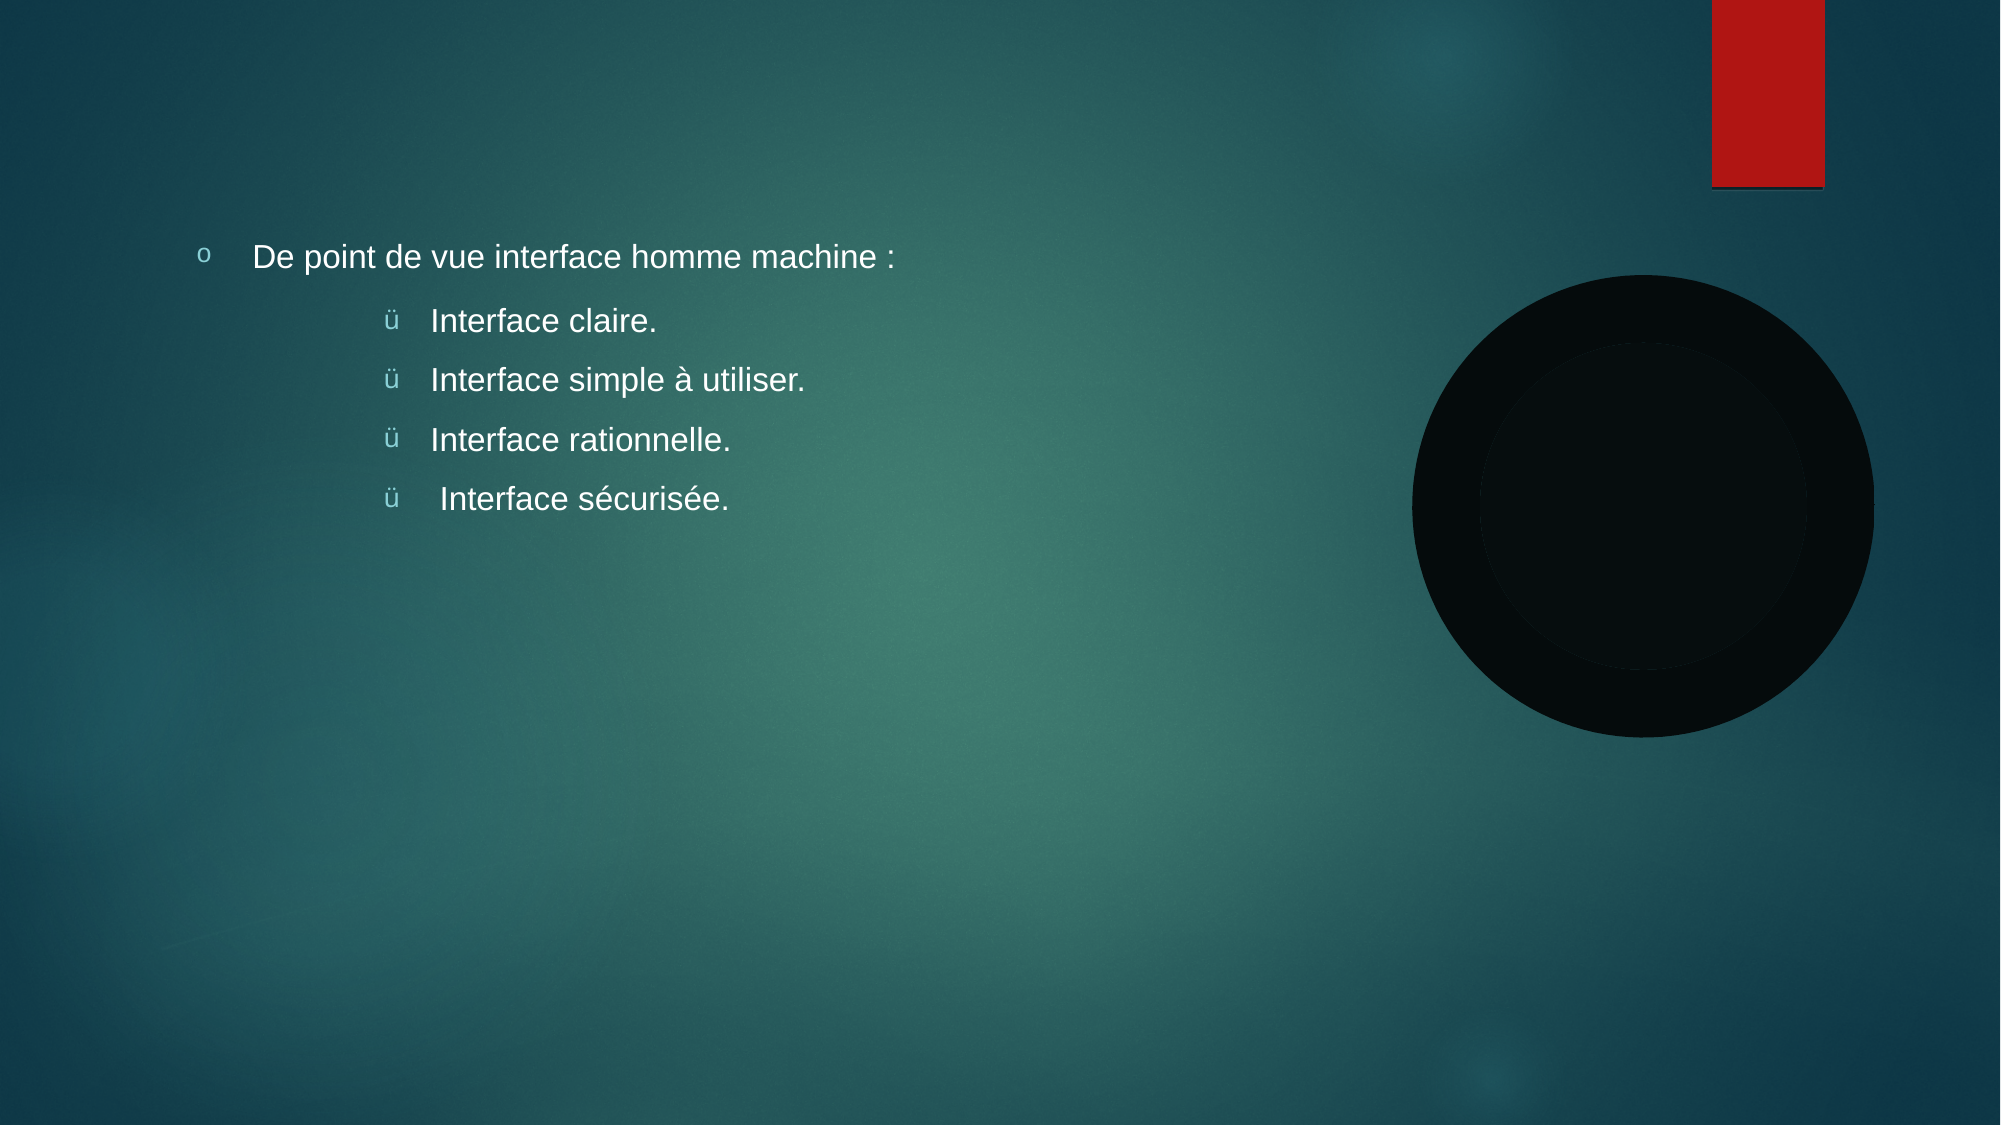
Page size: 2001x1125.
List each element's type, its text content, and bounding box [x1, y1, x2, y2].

list De point de vue interface homme machine : Interface claire. Interface simple à utiliser. Interface rationnelle. Interface sécurisée. [181, 222, 1649, 1026]
